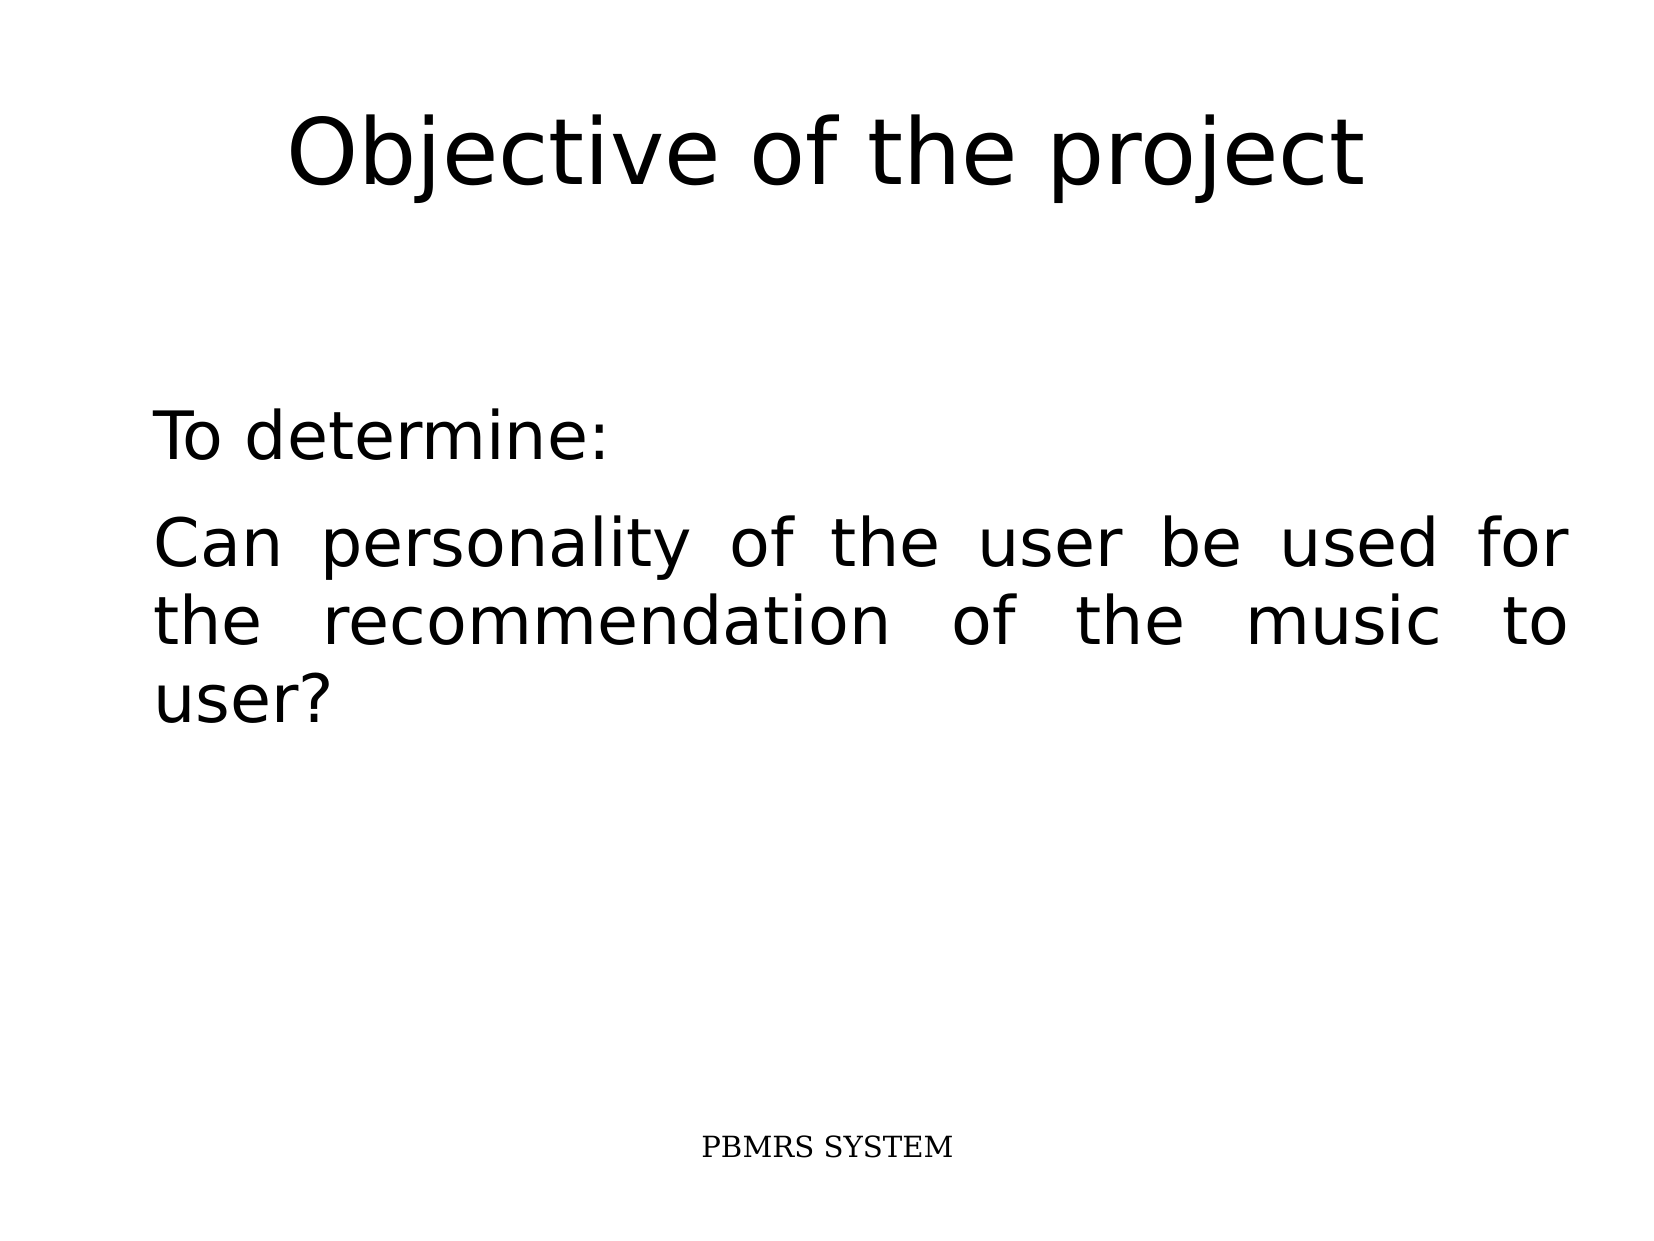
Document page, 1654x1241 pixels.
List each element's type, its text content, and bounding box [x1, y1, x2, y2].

list To determine: Can personality of the user be used for the recommendation of the music to user? [82, 290, 1571, 1010]
title Objective of the project [82, 49, 1571, 257]
